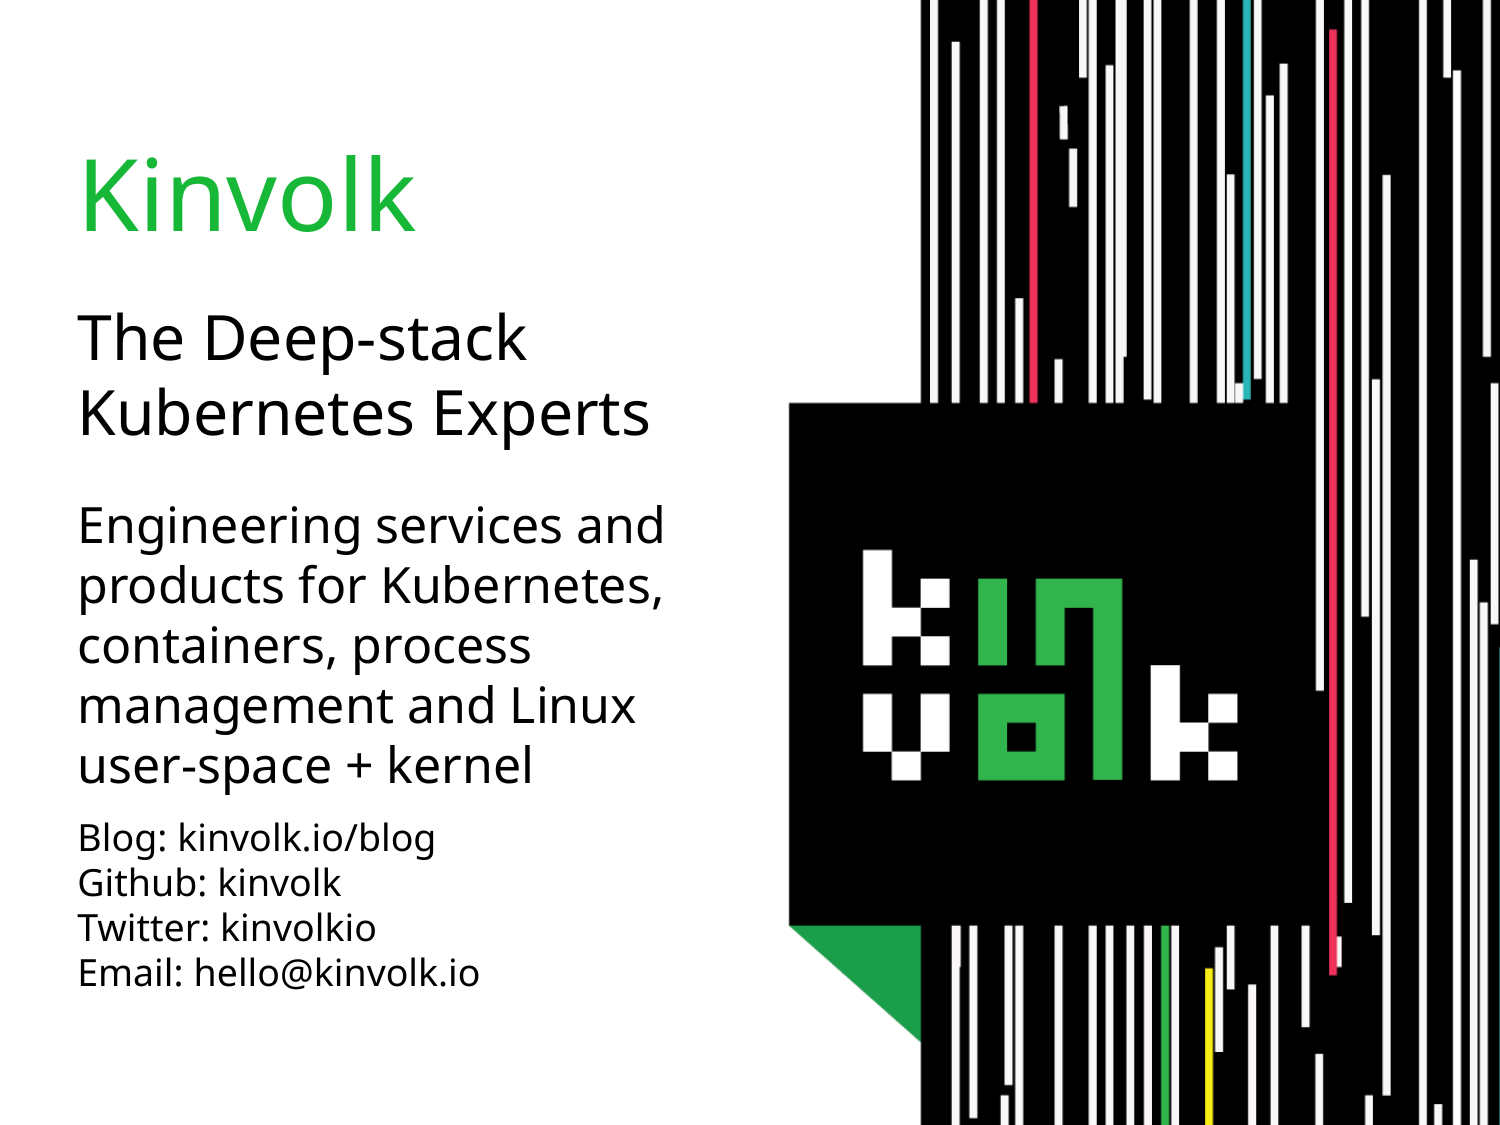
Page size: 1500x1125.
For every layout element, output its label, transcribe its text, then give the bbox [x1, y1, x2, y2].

picture [0, 0, 1500, 1125]
title Kinvolk [62, 99, 939, 267]
subtitle The Deep-stack Kubernetes Experts Engineering services and products for Kubernetes, containers, process management and Linux user-space + kernel Blog: kinvolk.io/blog Github: kinvolk Twitter: kinvolkio Email: hello@kinvolk.io [62, 283, 752, 554]
